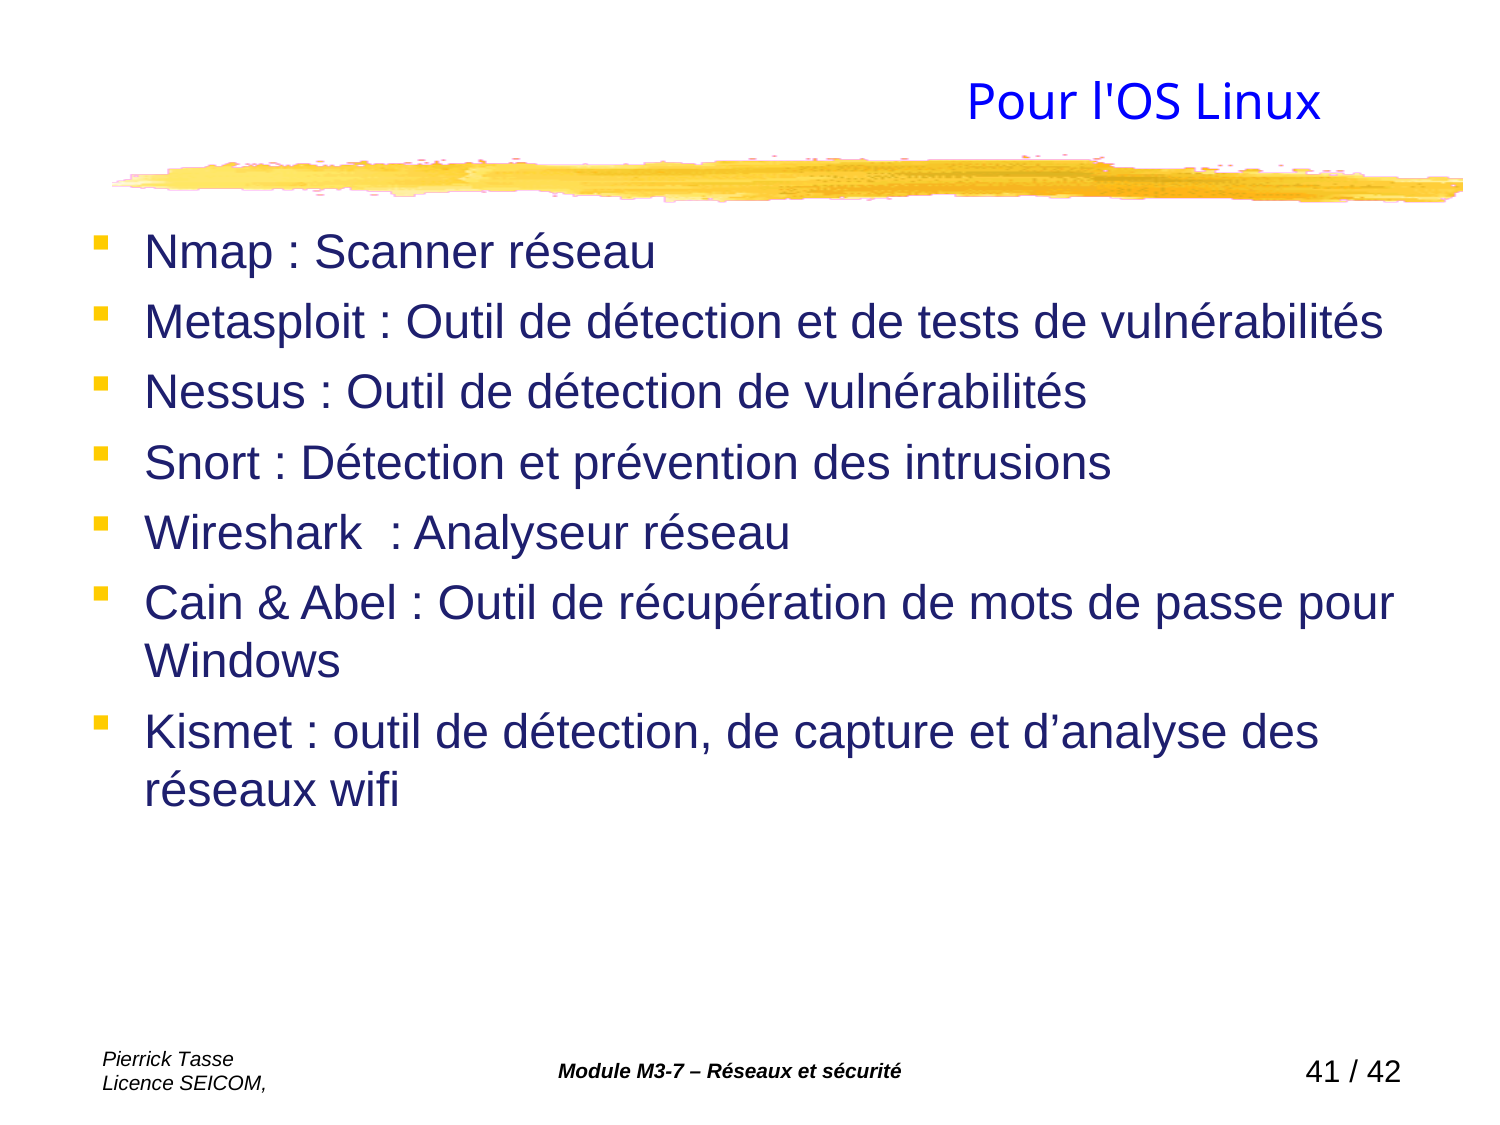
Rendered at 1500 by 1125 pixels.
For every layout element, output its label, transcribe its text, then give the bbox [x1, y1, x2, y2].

list Nmap : Scanner réseau Metasploit : Outil de détection et de tests de vulnérabilités Nessus : Outil de détection de vulnérabilités Snort : Détection et prévention des intrusions Wireshark : Analyseur réseau Cain & Abel : Outil de récupération de mots de passe pour Windows Kismet : outil de détection, de capture et d’analyse des réseaux wifi [74, 212, 1417, 865]
title Pour l'OS Linux [62, 37, 1338, 138]
picture [112, 149, 1463, 213]
